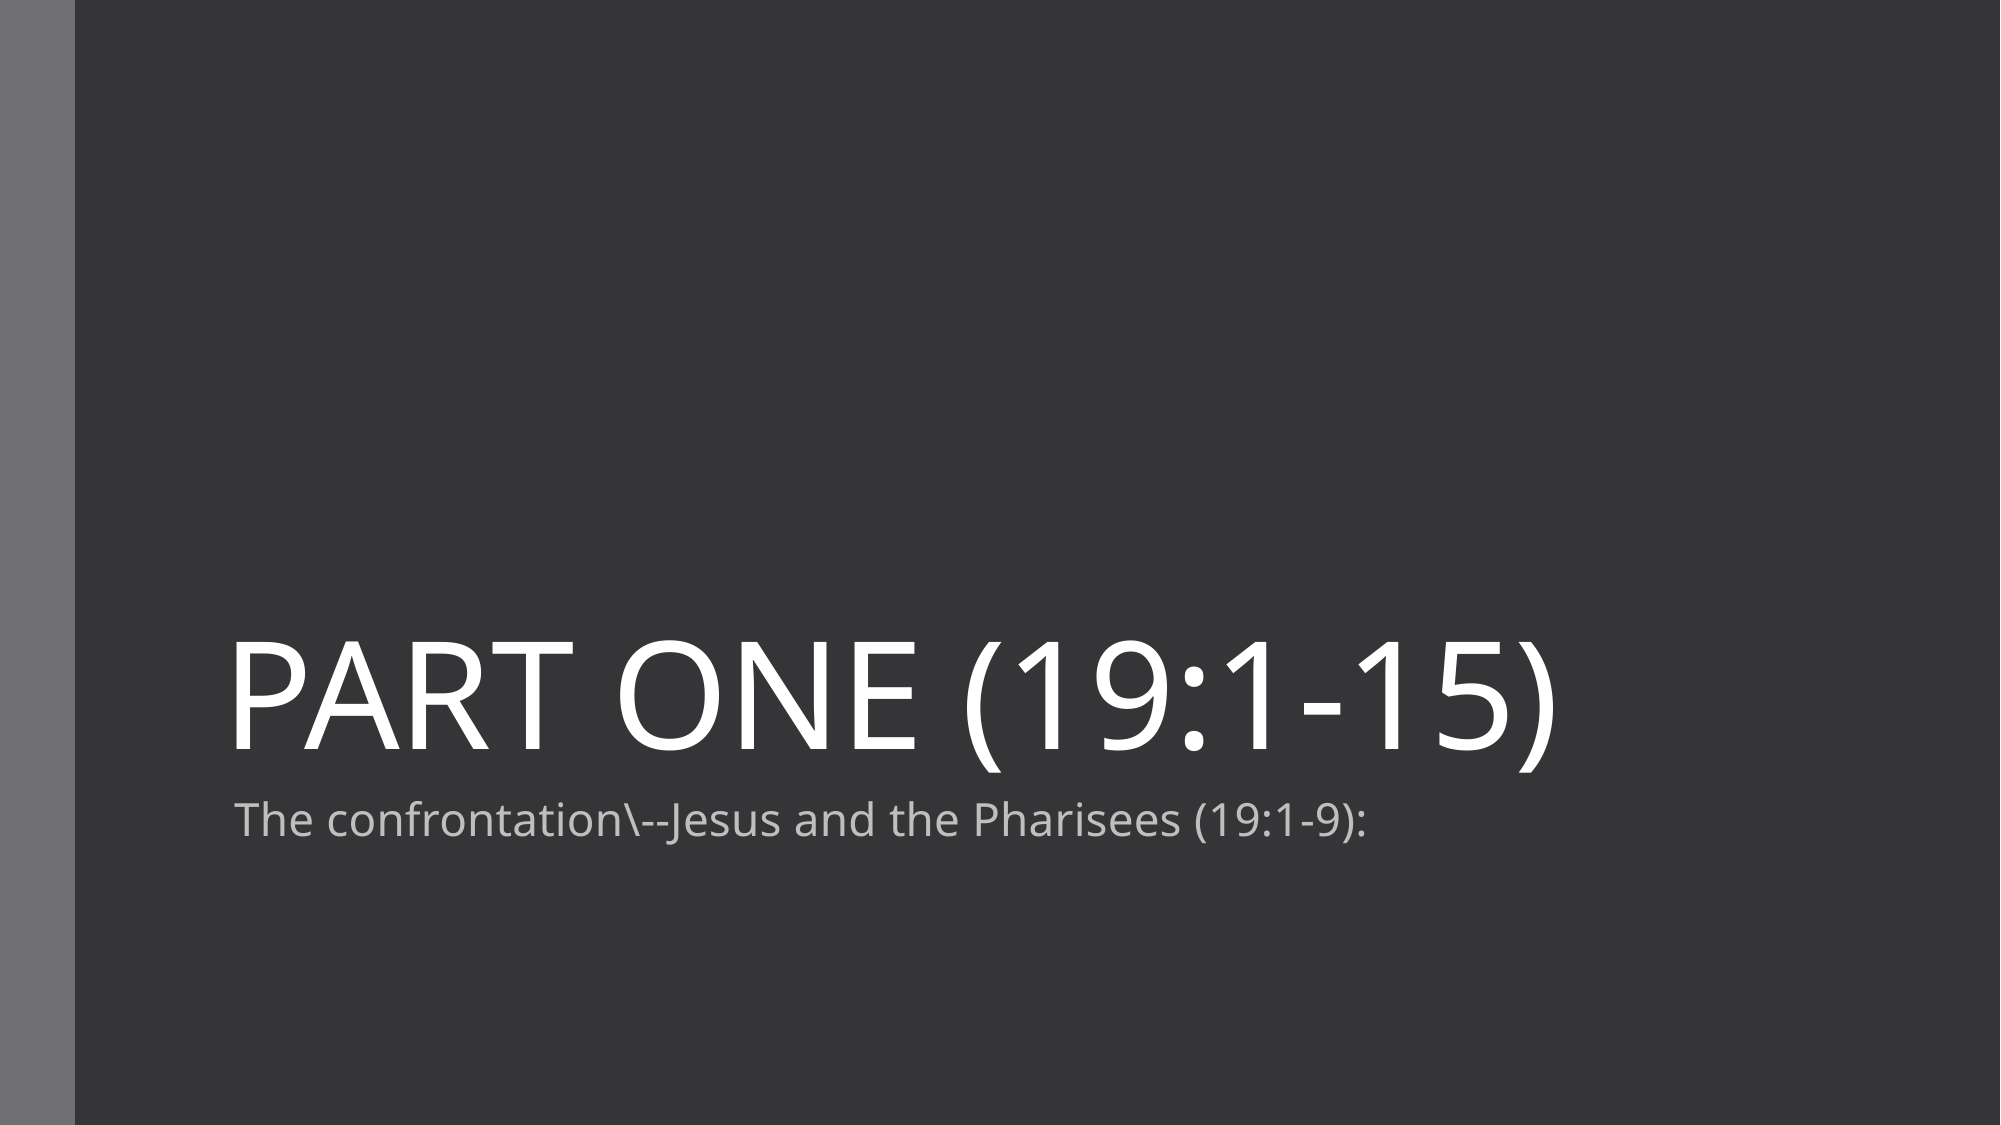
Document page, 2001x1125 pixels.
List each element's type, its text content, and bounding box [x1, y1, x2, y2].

subtitle The confrontation\--Jesus and the Pharisees (19:1-9): [206, 787, 1752, 1066]
title PART ONE (19:1-15) [206, 124, 1752, 787]
